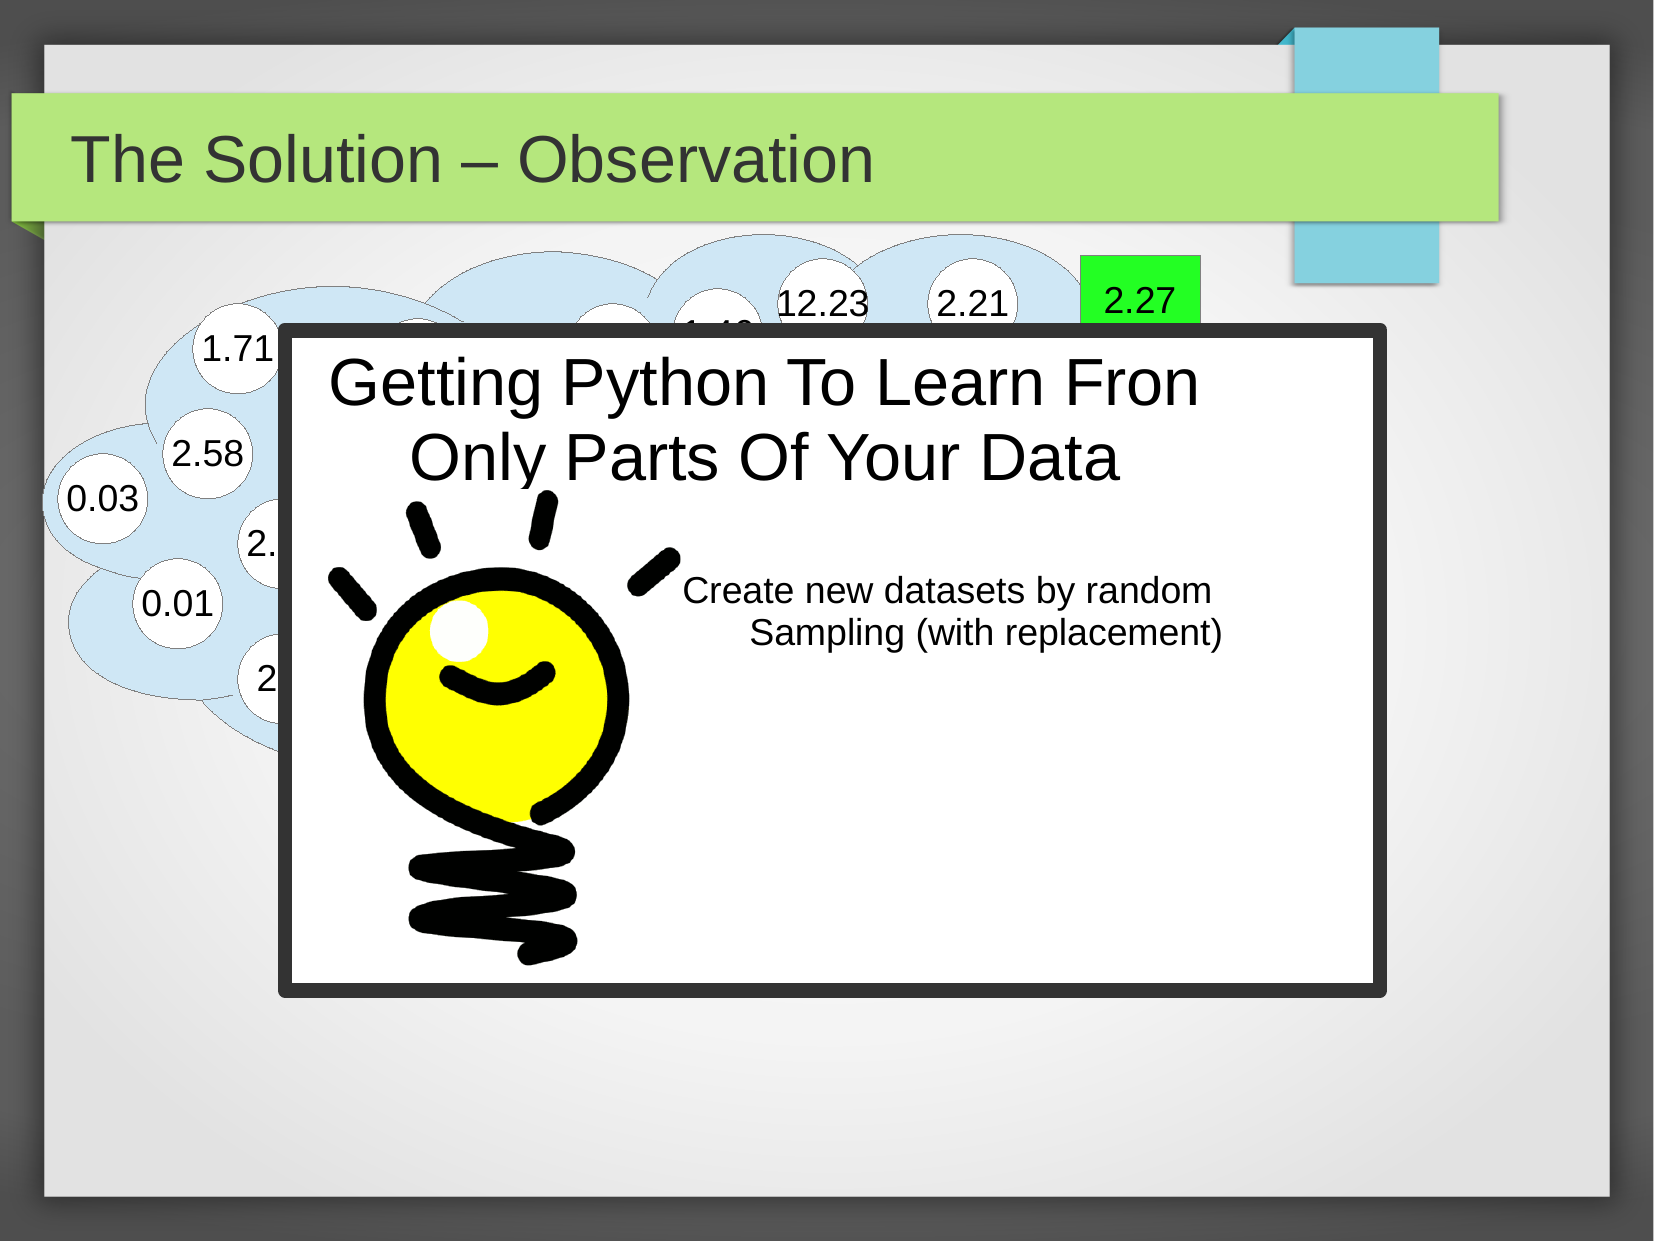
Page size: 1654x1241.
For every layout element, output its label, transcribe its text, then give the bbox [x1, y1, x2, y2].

text_box 2.46 [237, 498, 285, 589]
text_box 1.46 [672, 288, 763, 330]
text_box [42, 234, 1080, 754]
picture [0, 0, 1654, 1241]
text_box 0.03 [57, 453, 148, 544]
title The Solution – Observation [70, 106, 1229, 213]
text_box Getting Python To Learn Fron Only Parts Of Your Data Create new datasets by random Sampling (with replacement) [285, 330, 1381, 991]
text_box 3.42 [388, 318, 448, 330]
text_box 1.71 [192, 303, 283, 394]
text_box 2.58 [162, 408, 253, 499]
text_box 2.27 [1080, 255, 1201, 330]
text_box 2.0 [237, 633, 285, 724]
text_box 2.56 [571, 303, 654, 330]
text_box 0.01 [132, 558, 223, 649]
text_box 12.23 [777, 258, 868, 330]
text_box 2.21 [927, 258, 1018, 330]
